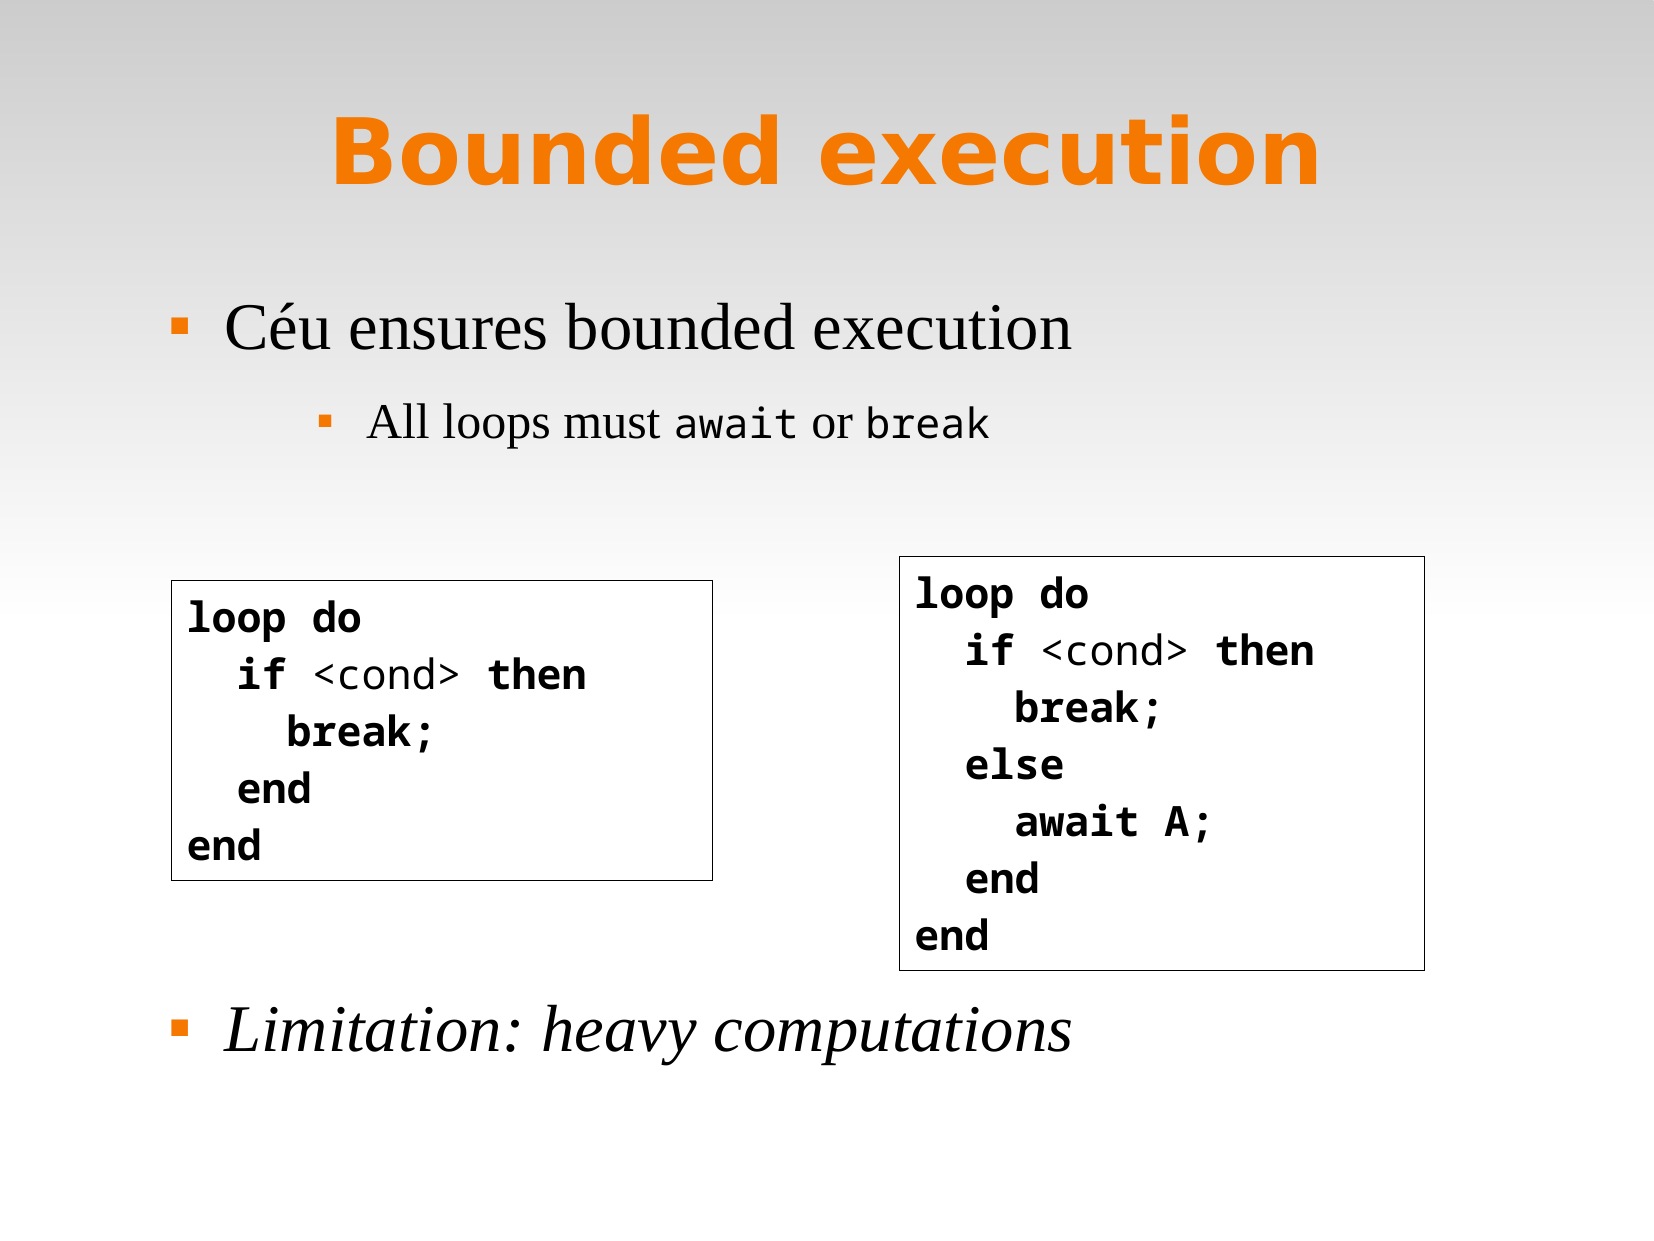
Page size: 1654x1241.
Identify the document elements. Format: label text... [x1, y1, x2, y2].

text_box loop do if <cond> then break; else await A; end end [899, 556, 1425, 920]
list Céu ensures bounded execution All loops must await or break Limitation: heavy computations [82, 290, 1571, 1182]
text_box loop do if <cond> then break; end end [171, 580, 713, 881]
title Bounded execution [82, 49, 1571, 257]
